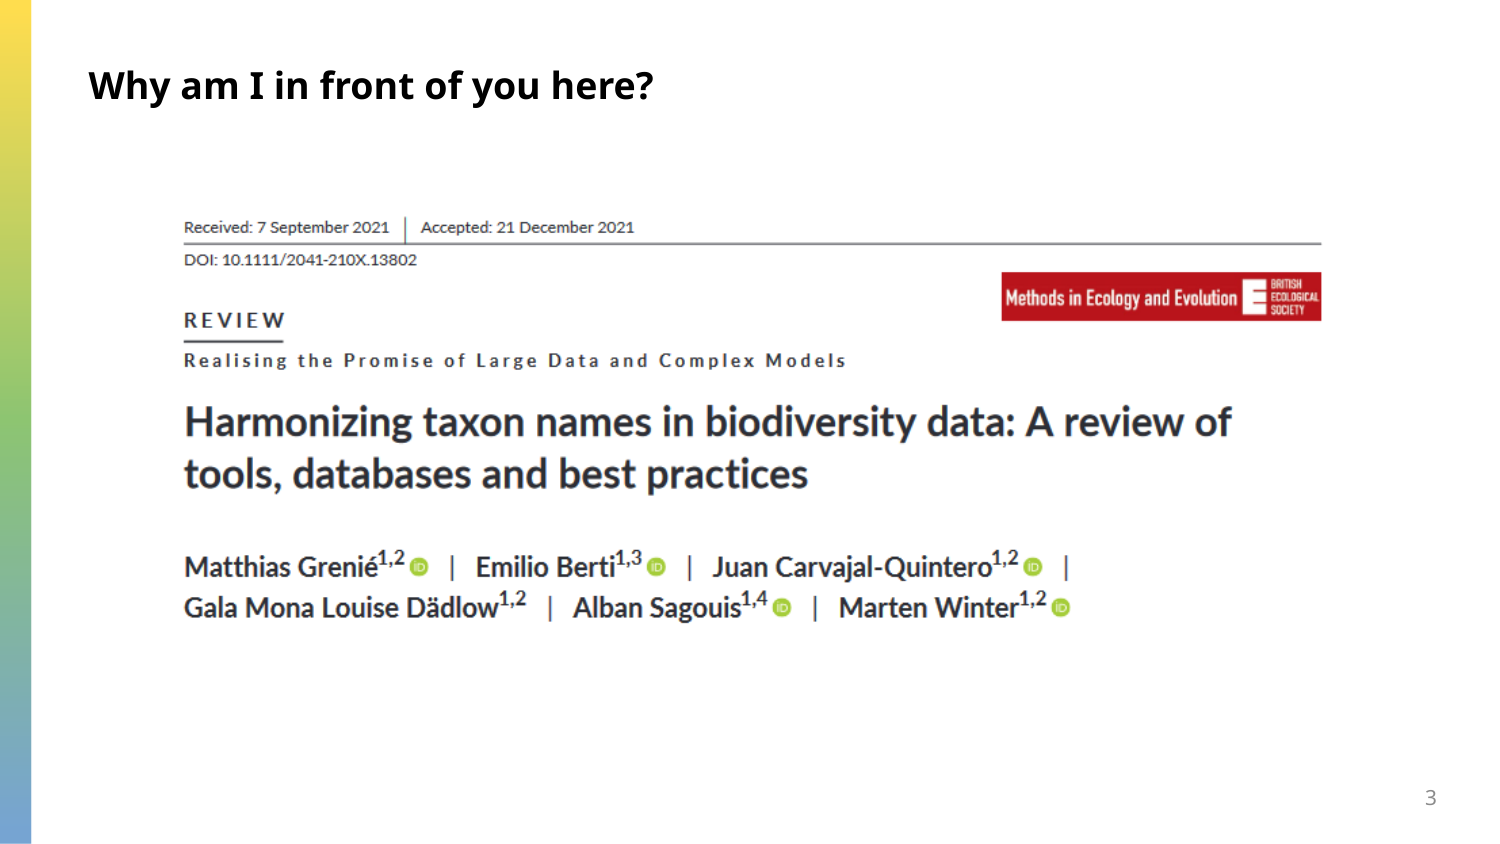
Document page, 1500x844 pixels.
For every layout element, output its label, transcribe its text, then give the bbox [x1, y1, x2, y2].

picture [0, 0, 1500, 844]
list Why am I in front of you here? [88, 61, 1442, 157]
